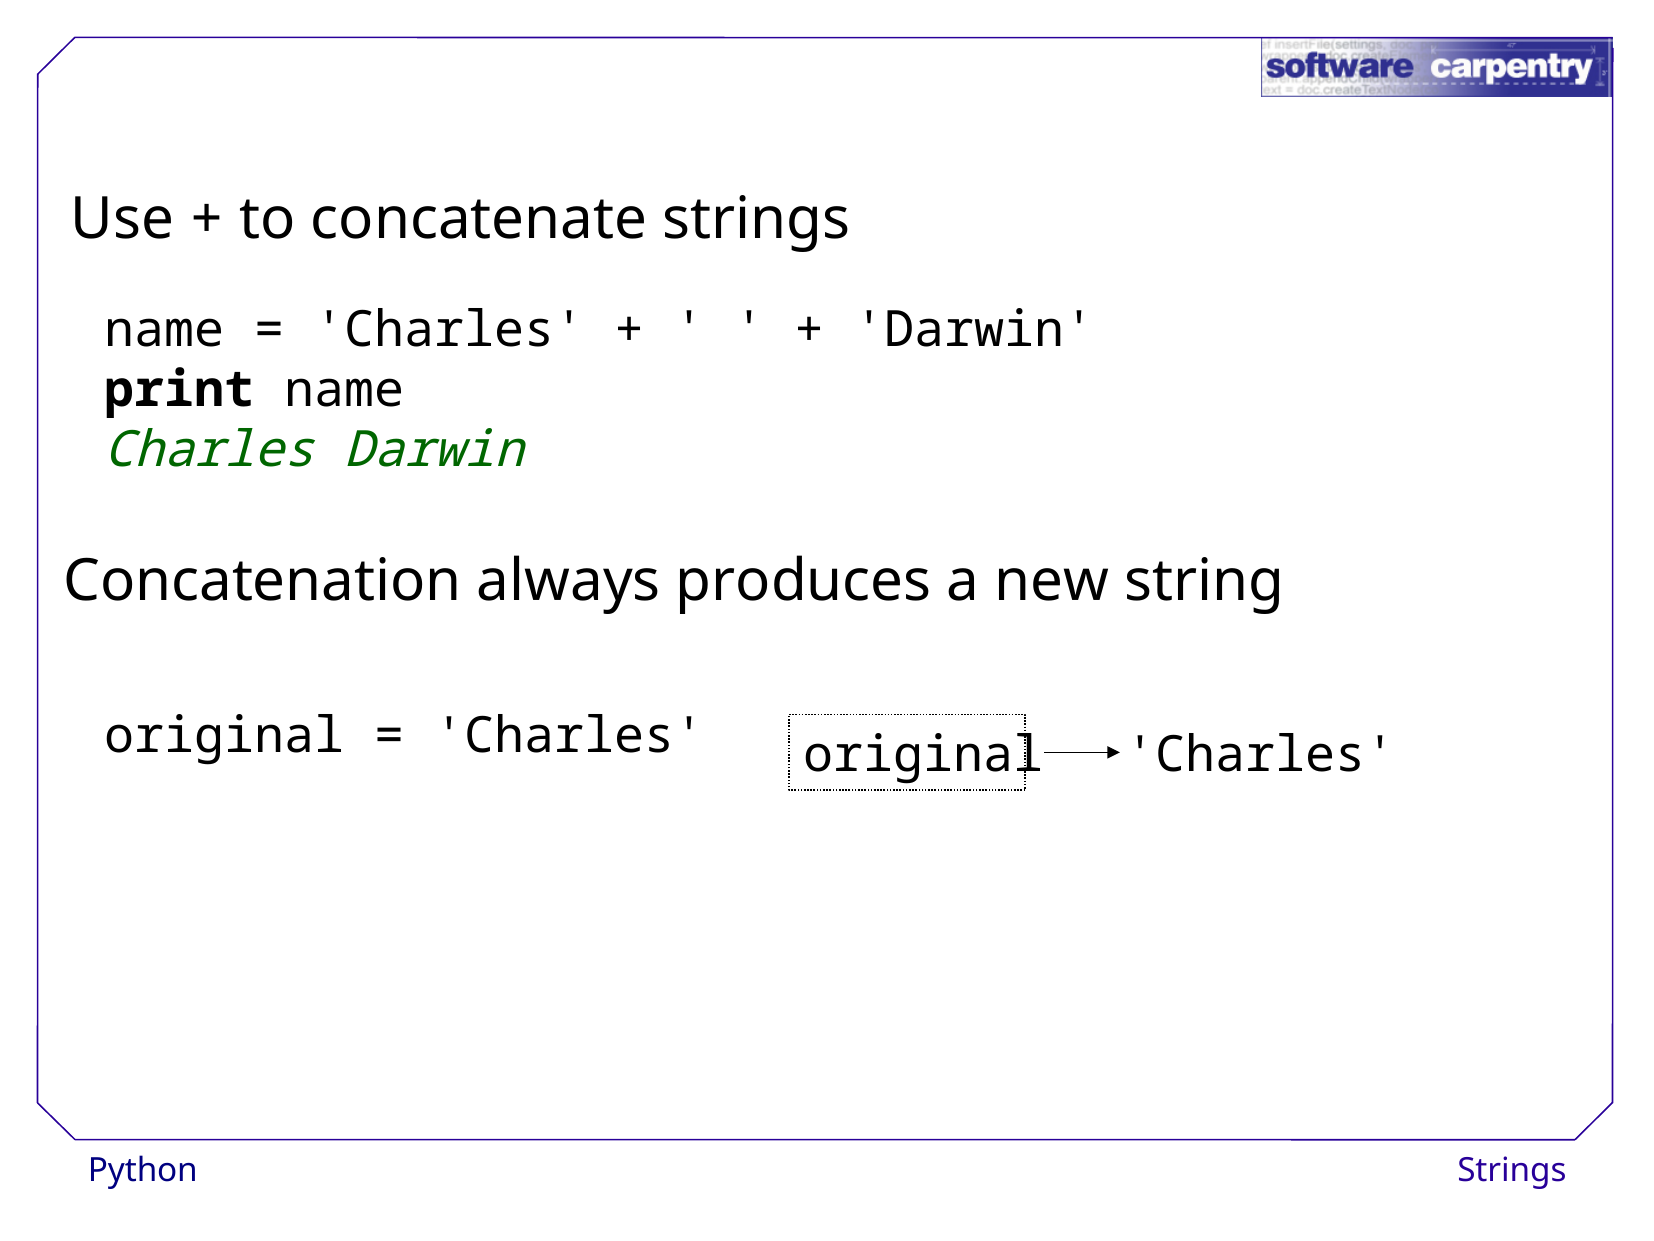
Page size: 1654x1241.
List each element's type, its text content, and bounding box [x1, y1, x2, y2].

text_box Use + to concatenate strings [55, 138, 1016, 259]
text_box original [789, 714, 1026, 791]
text_box original = 'Charles' [89, 695, 610, 1112]
picture [1261, 39, 1613, 97]
text_box name = 'Charles' + ' ' + 'Darwin' print name Charles Darwin [89, 289, 1593, 498]
text_box Concatenation always produces a new string [48, 499, 1450, 621]
text_box 'Charles' [1110, 714, 1583, 1055]
